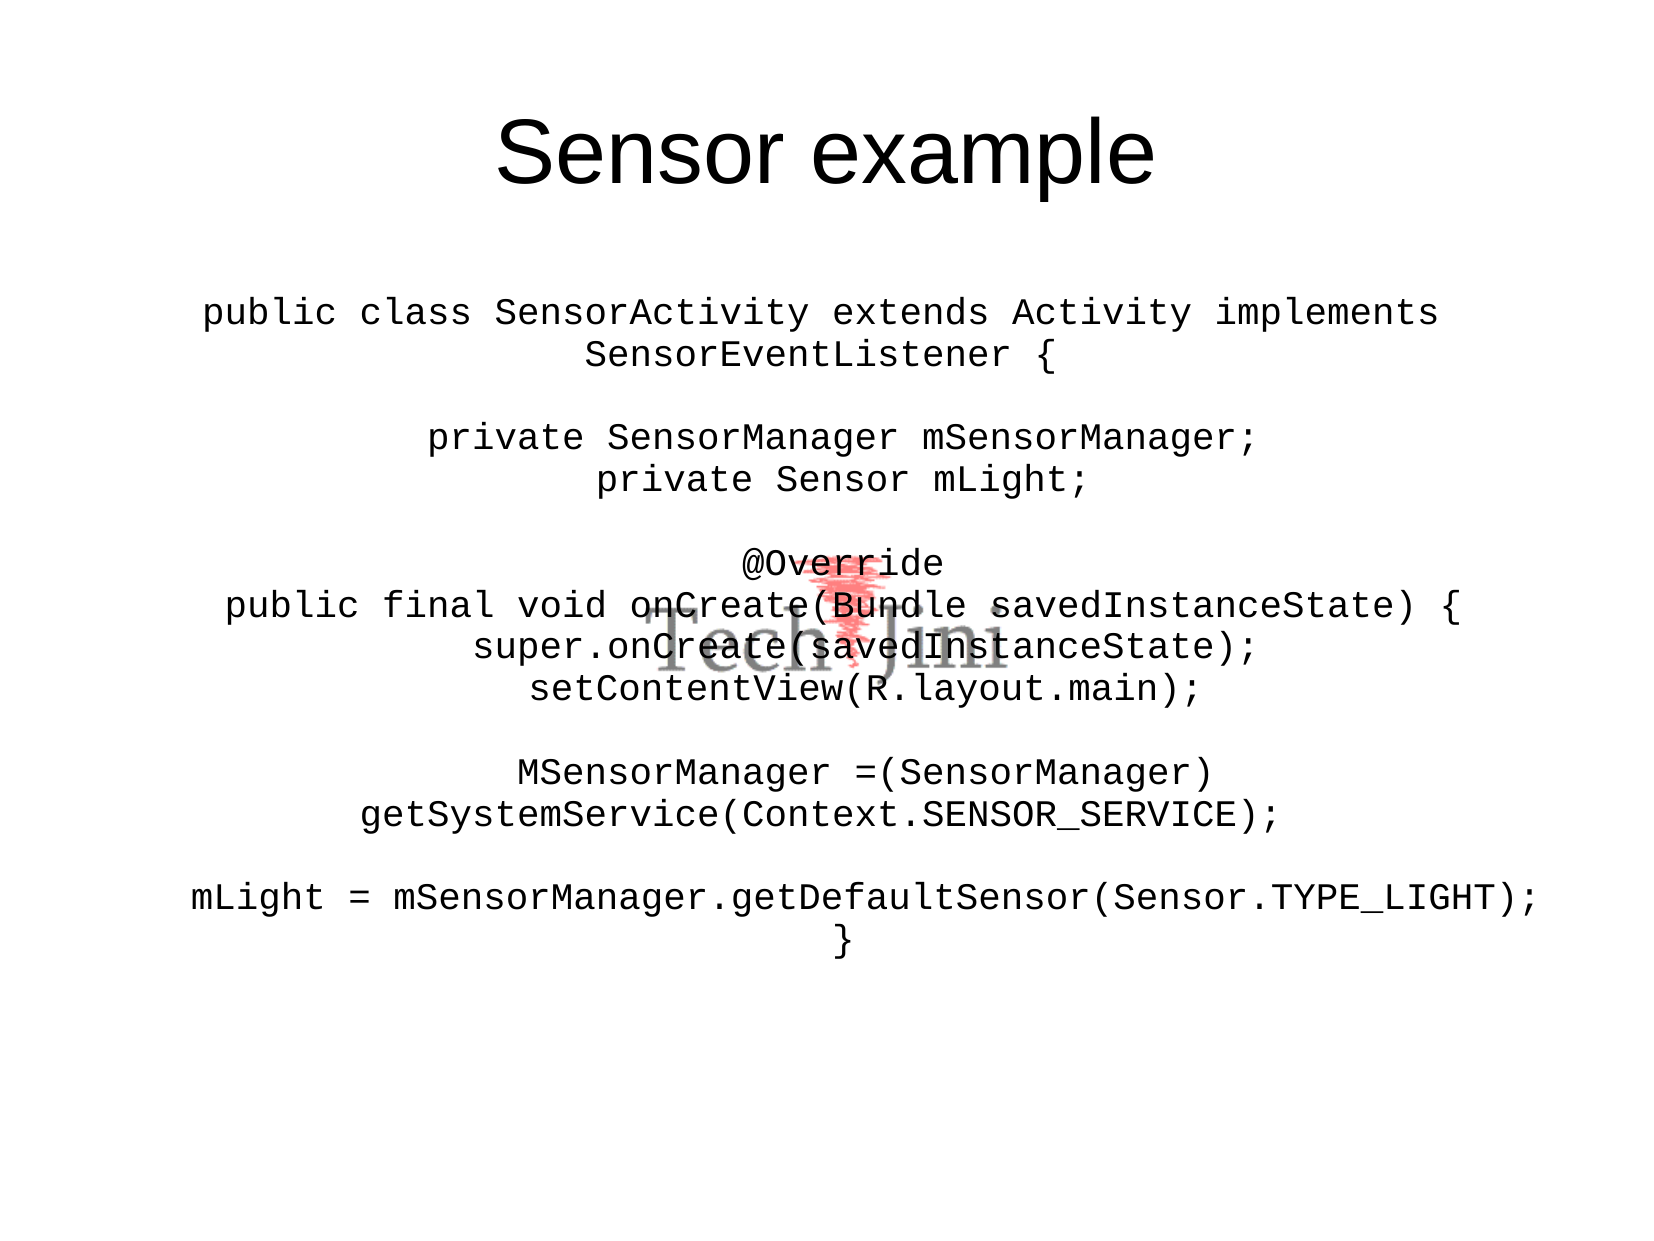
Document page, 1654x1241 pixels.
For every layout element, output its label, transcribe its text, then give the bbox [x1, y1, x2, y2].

title Sensor example [82, 49, 1571, 257]
text_box public class SensorActivity extends Activity implements SensorEventListener { private SensorManager mSensorManager; private Sensor mLight; @Override public final void onCreate(Bundle savedInstanceState) { super.onCreate(savedInstanceState); setContentView(R.layout.main); MSensorManager =(SensorManager) getSystemService(Context.SENSOR_SERVICE); mLight = mSensorManager.getDefaultSensor(Sensor.TYPE_LIGHT); } [70, 283, 1571, 1086]
